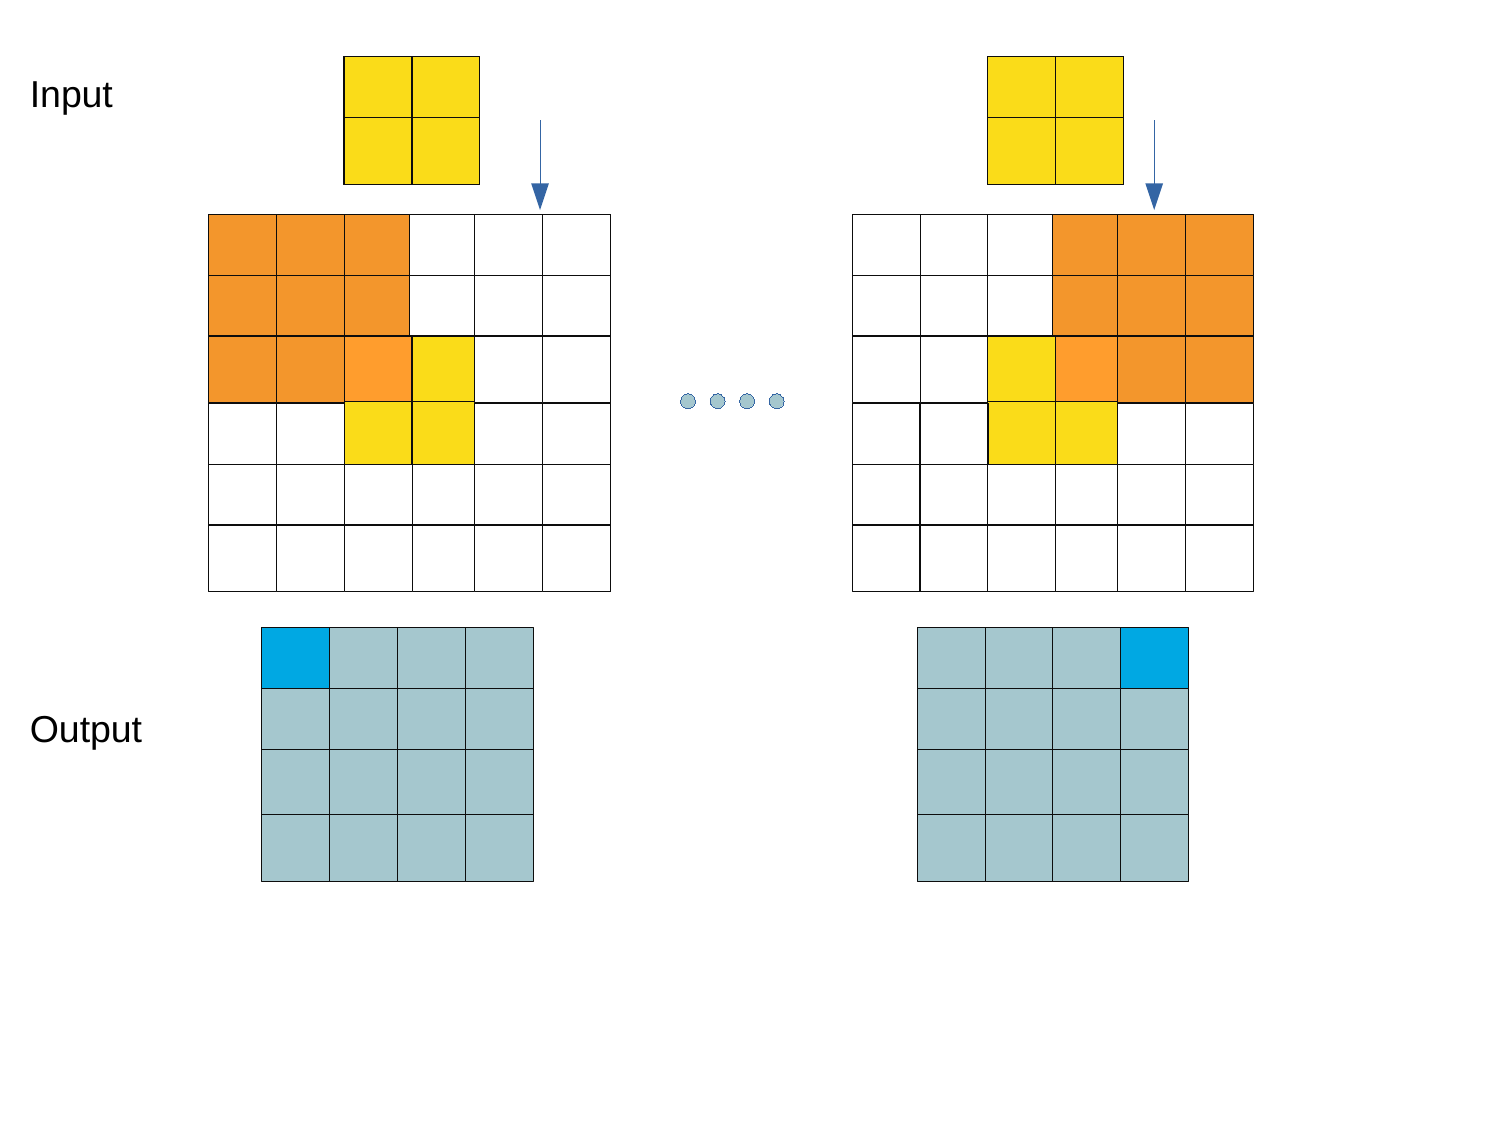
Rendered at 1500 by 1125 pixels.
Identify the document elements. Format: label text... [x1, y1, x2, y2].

text_box [680, 393, 696, 409]
text_box [739, 393, 755, 409]
text_box [852, 214, 1254, 592]
text_box [261, 627, 534, 882]
text_box Input [15, 66, 136, 165]
text_box [917, 627, 1189, 882]
text_box [710, 393, 726, 409]
text_box Output [15, 700, 166, 800]
text_box [208, 214, 611, 592]
text_box [987, 56, 1124, 185]
text_box [343, 56, 480, 185]
text_box [769, 393, 785, 409]
